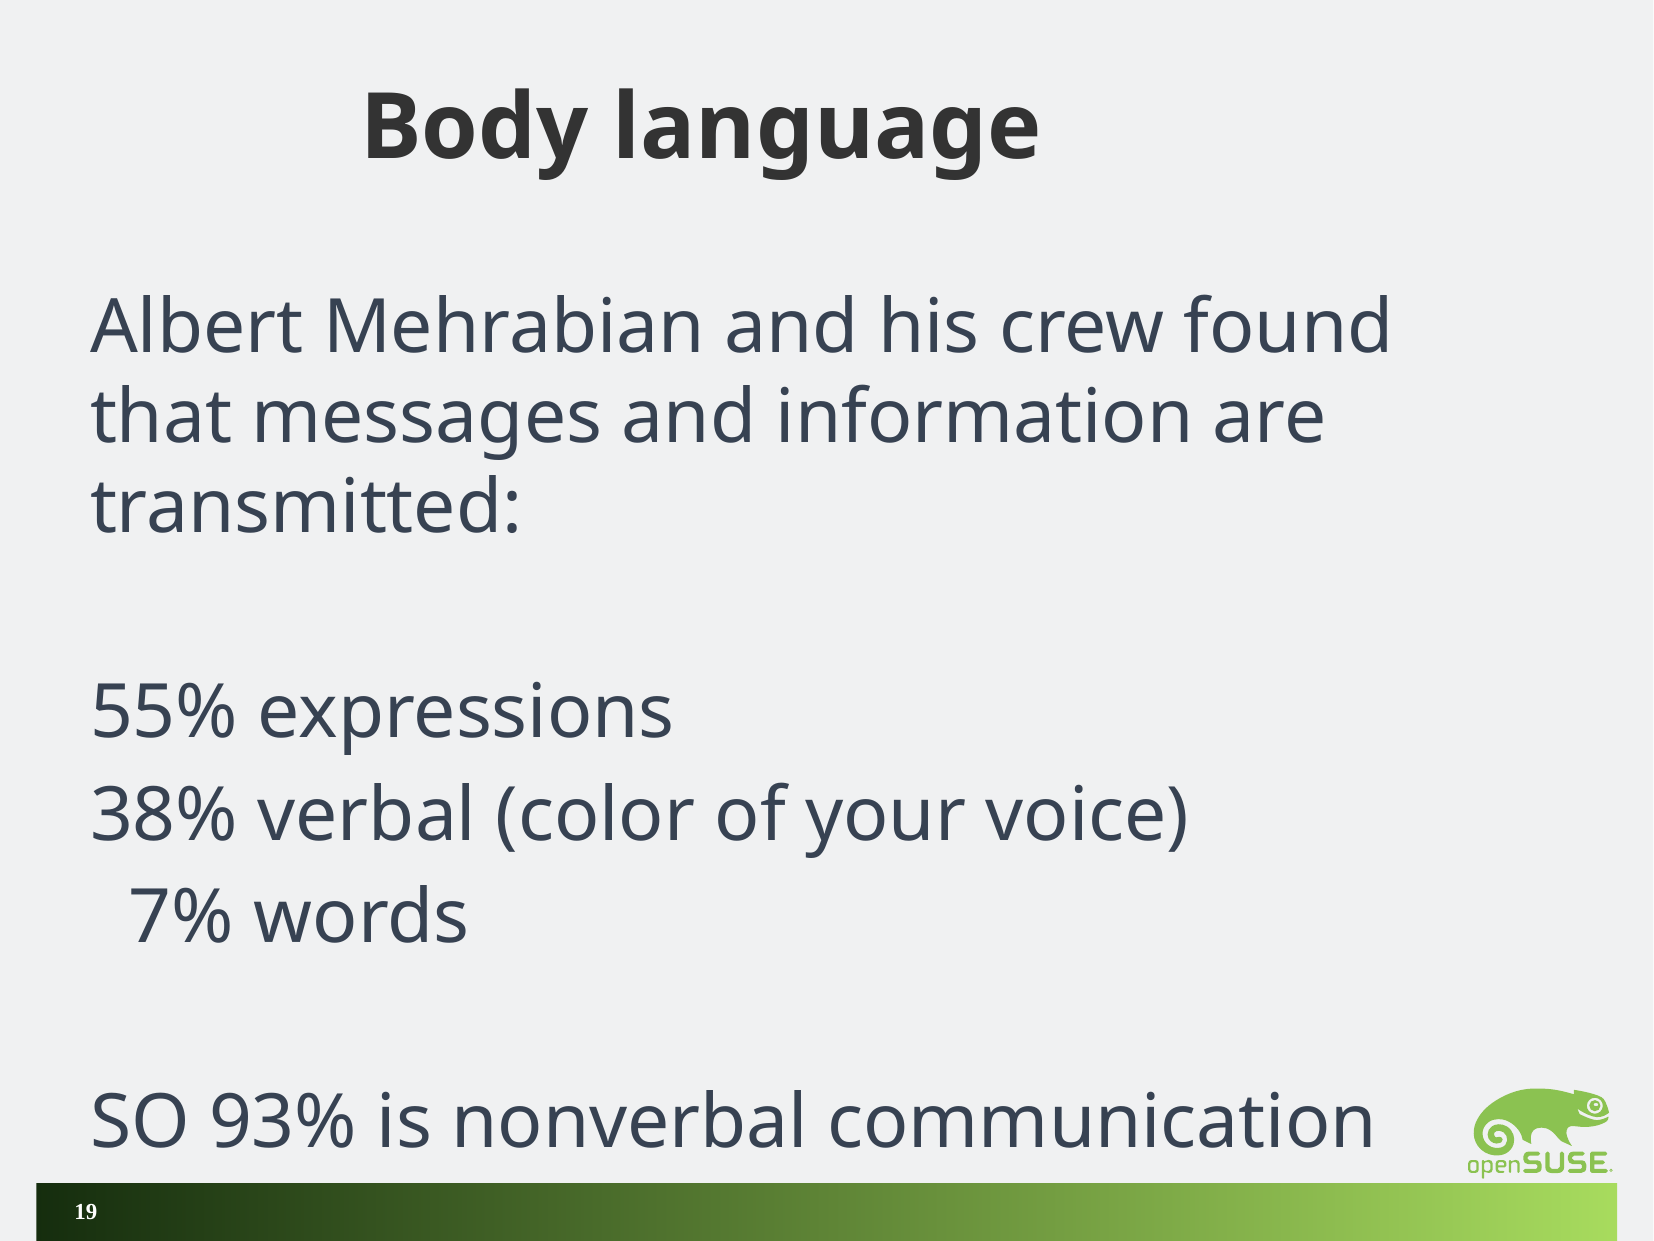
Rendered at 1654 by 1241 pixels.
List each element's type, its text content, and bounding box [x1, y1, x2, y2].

text_box Albert Mehrabian and his crew found that messages and information are transmitted: 55% expressions 38% verbal (color of your voice) 7% words SO 93% is nonverbal communication [75, 262, 1426, 1088]
picture [0, 0, 1654, 1241]
title Body language [360, 48, 1265, 199]
